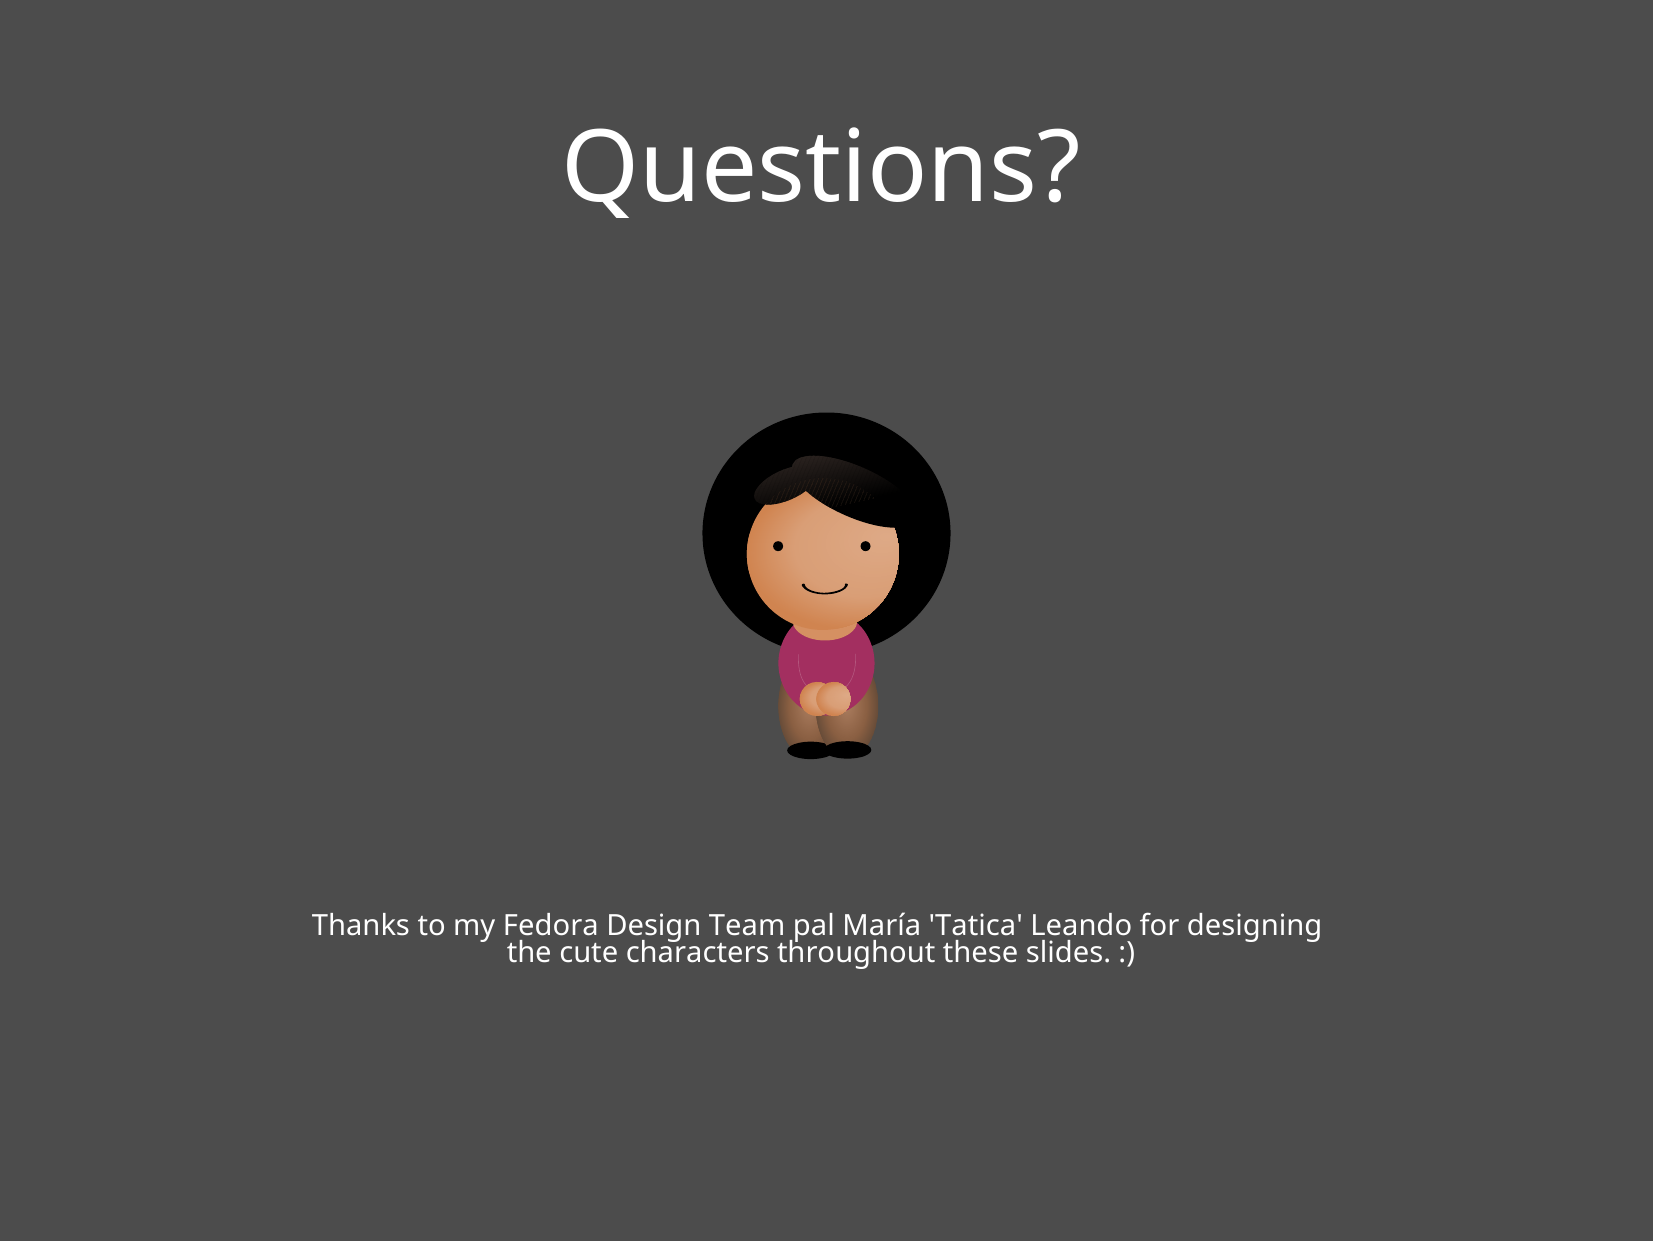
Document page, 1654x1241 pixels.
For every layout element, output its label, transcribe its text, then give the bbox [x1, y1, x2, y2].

title Thanks to my Fedora Design Team pal María 'Tatica' Leando for designing the cute characters throughout these slides. :) [71, 809, 1572, 1072]
picture [702, 412, 951, 760]
title Questions? [71, 41, 1572, 304]
